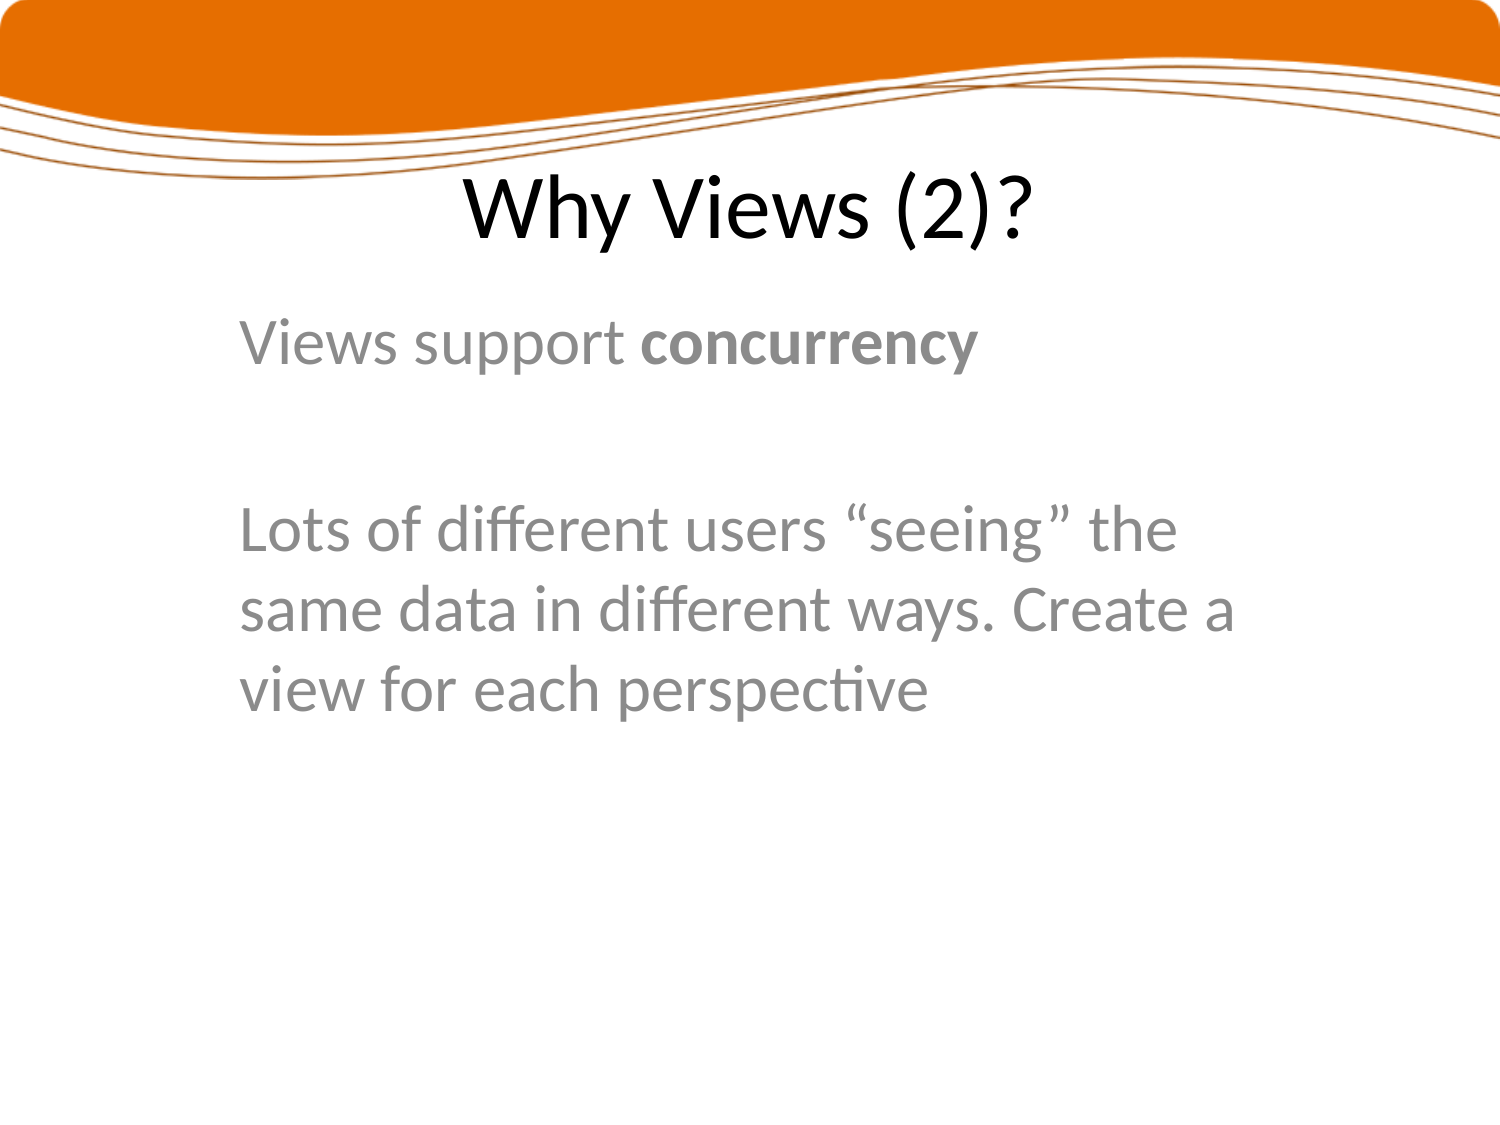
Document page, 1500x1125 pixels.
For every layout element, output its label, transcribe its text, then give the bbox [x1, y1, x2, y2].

text_box Views support concurrency Lots of different users “seeing” the same data in different ways. Create a view for each perspective [225, 290, 1275, 988]
picture [0, 0, 1500, 180]
text_box Why Views (2)? [75, 125, 1425, 279]
